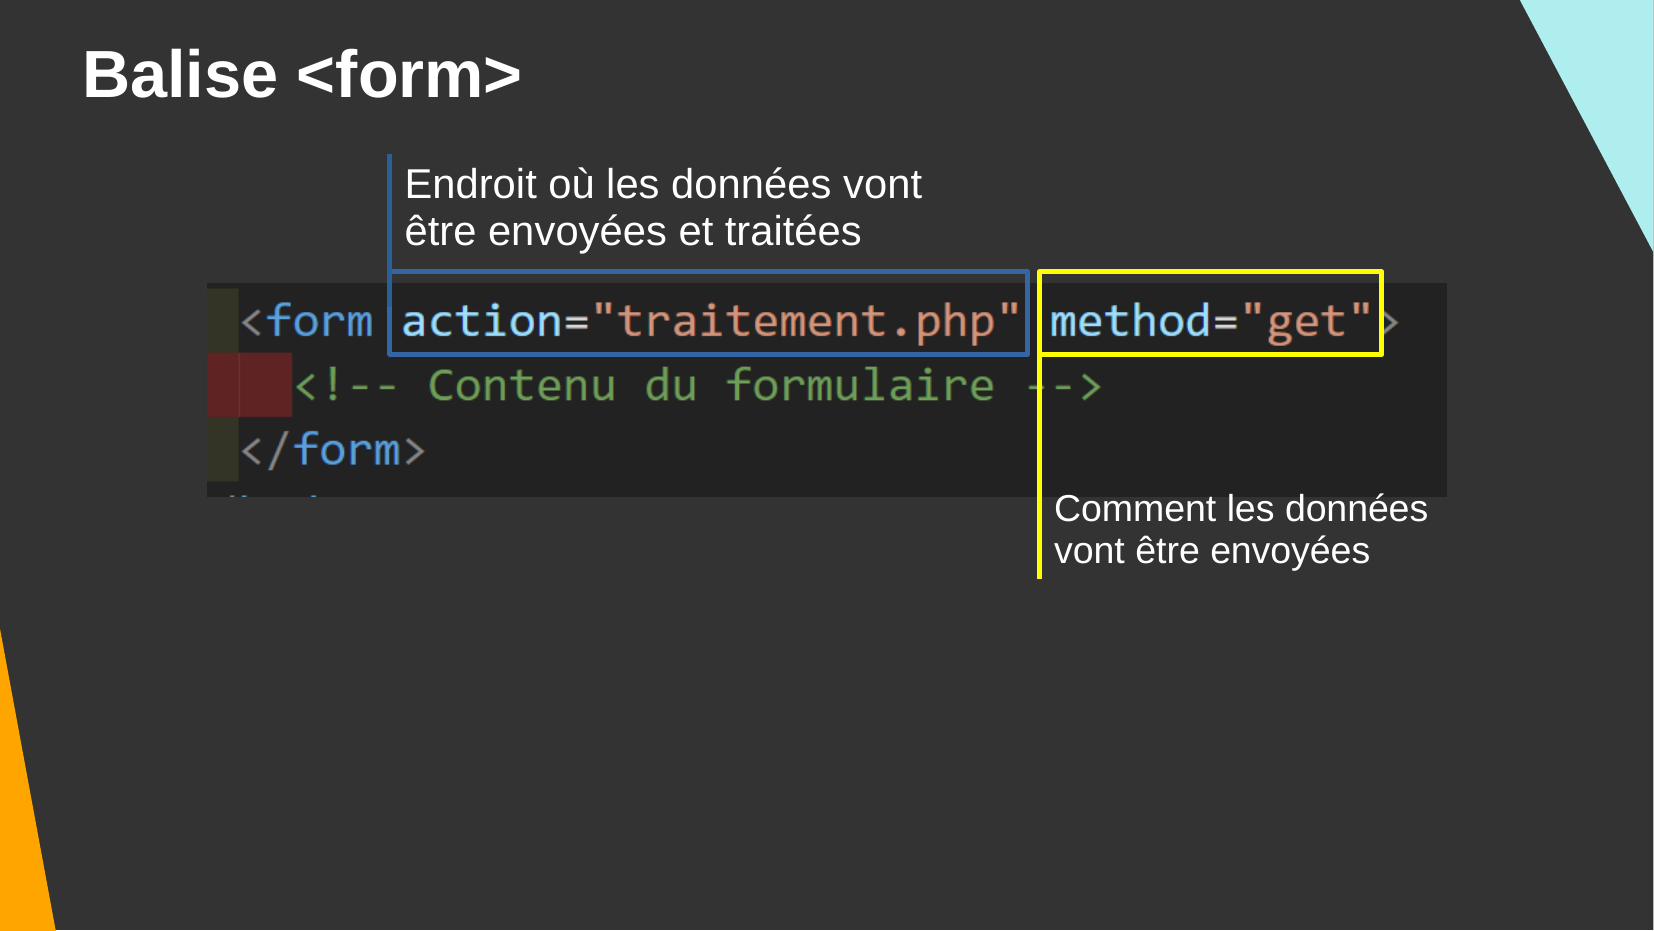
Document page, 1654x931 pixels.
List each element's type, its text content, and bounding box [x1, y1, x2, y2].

picture [1042, 283, 1447, 479]
title Balise <form> [82, 37, 1571, 115]
picture [207, 283, 1037, 497]
picture [1042, 283, 1379, 352]
text_box Comment les données vont être envoyées [1039, 479, 1489, 579]
text_box [0, 628, 56, 931]
text_box Endroit où les données vont être envoyées et traitées [389, 153, 993, 262]
picture [392, 283, 1025, 352]
text_box [1519, 0, 1654, 254]
